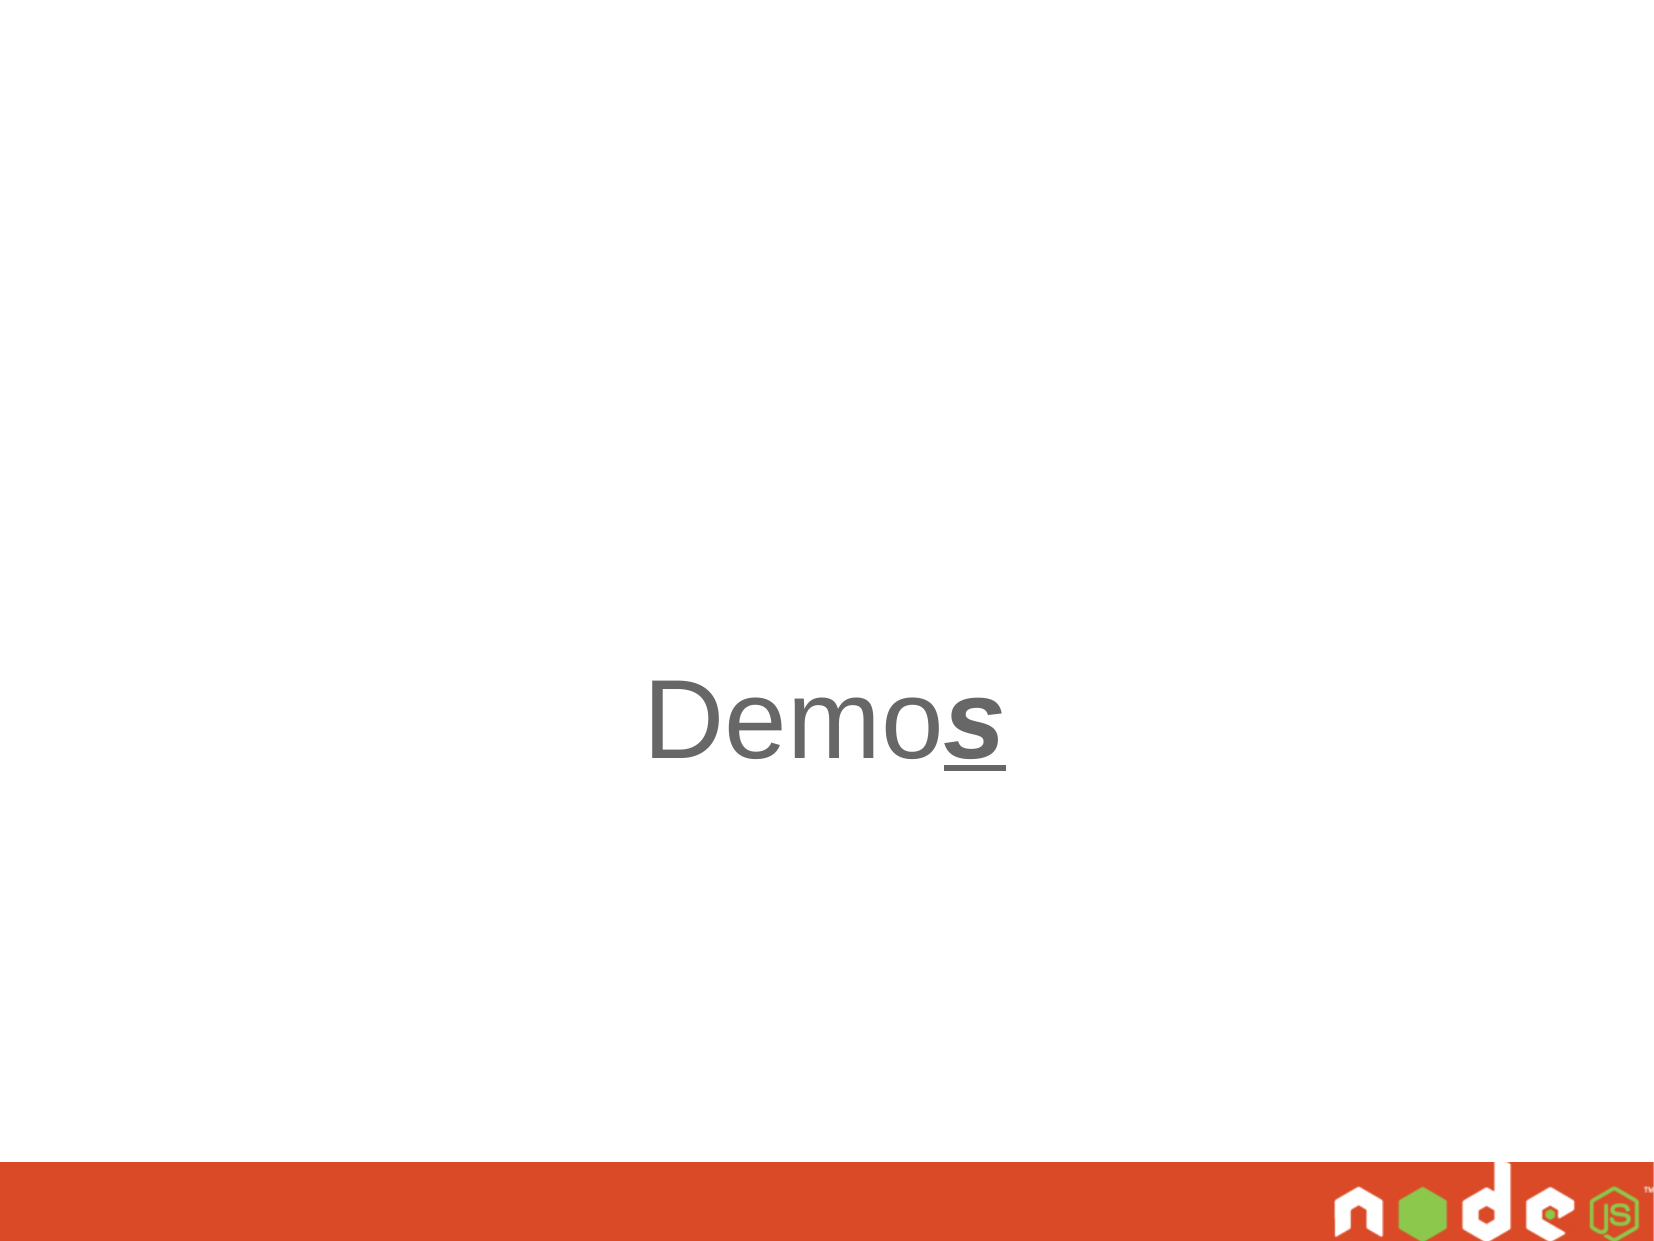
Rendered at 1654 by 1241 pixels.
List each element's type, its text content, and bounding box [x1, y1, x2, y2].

picture [0, 1156, 1654, 1241]
subtitle Demos [112, 52, 1538, 1163]
